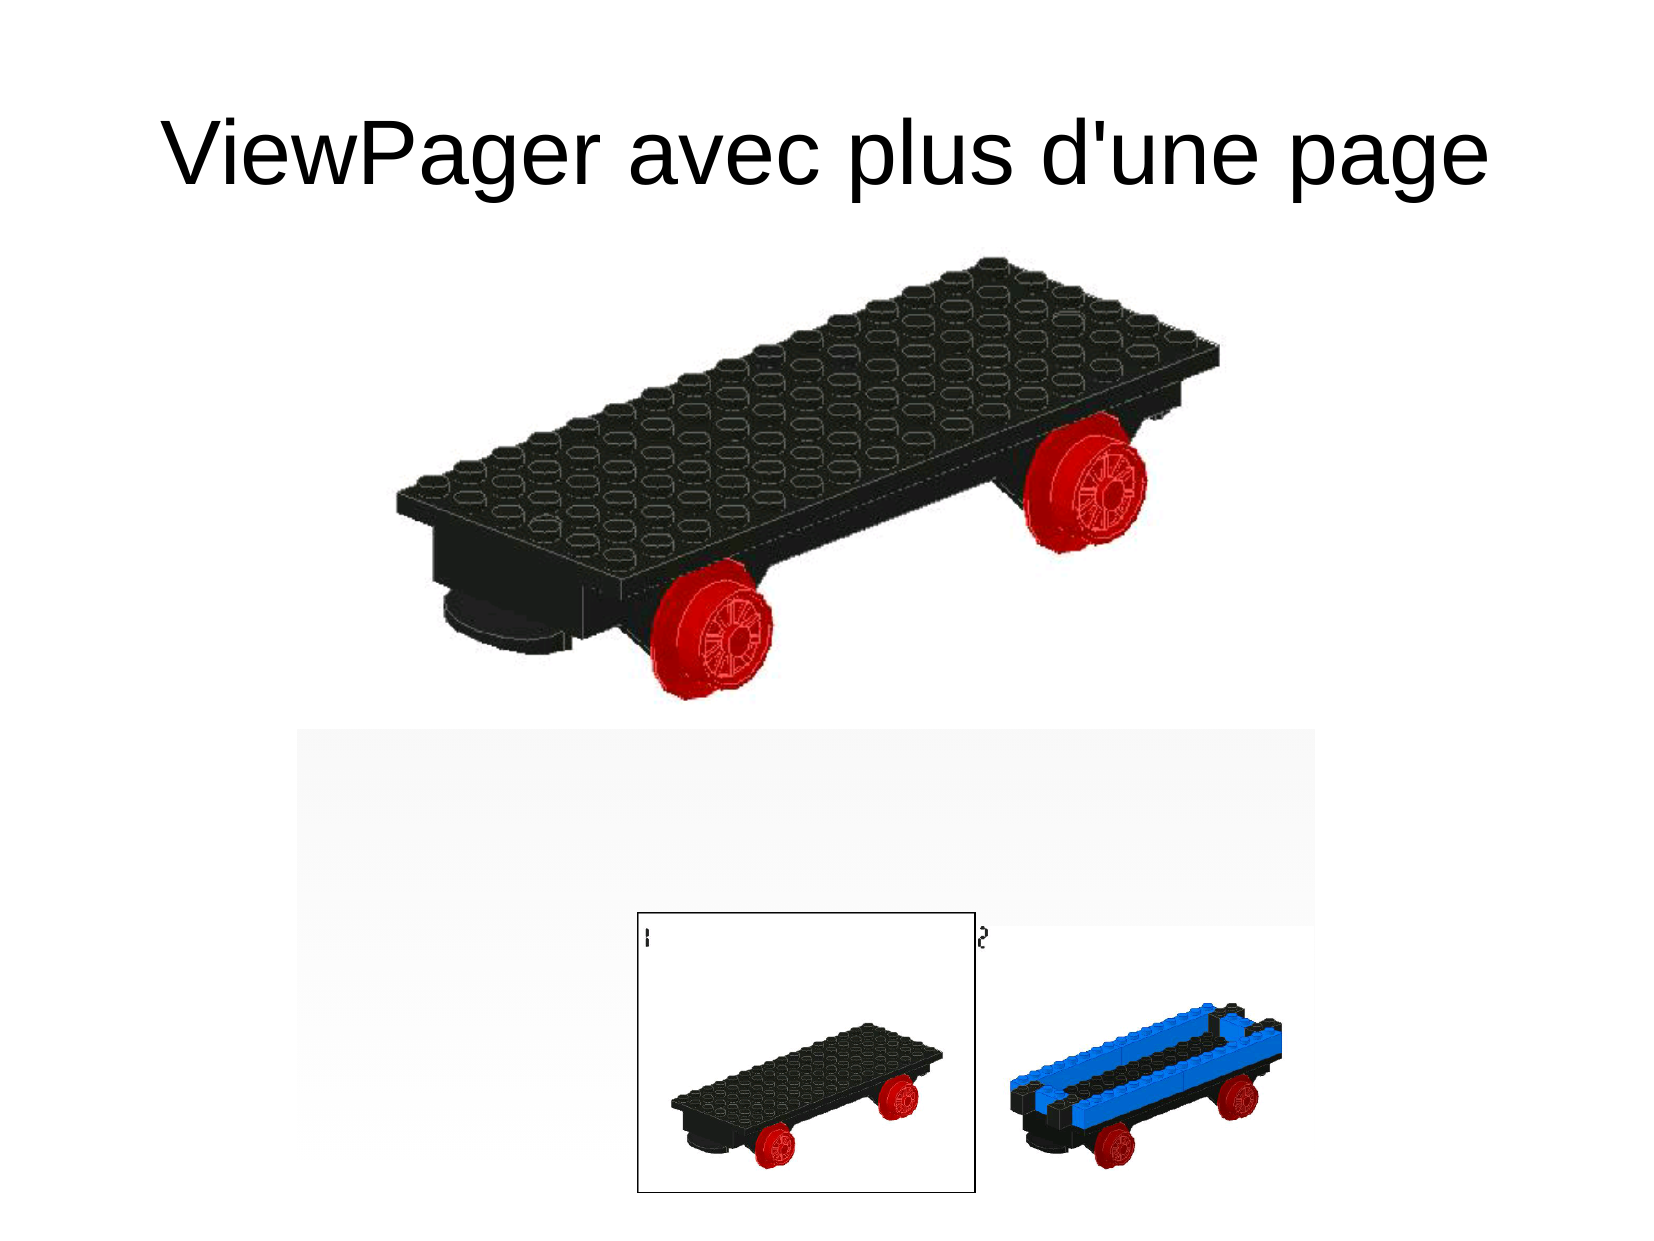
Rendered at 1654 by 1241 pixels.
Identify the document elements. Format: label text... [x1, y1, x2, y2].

picture [297, 247, 1315, 1193]
title ViewPager avec plus d'une page [82, 49, 1571, 257]
